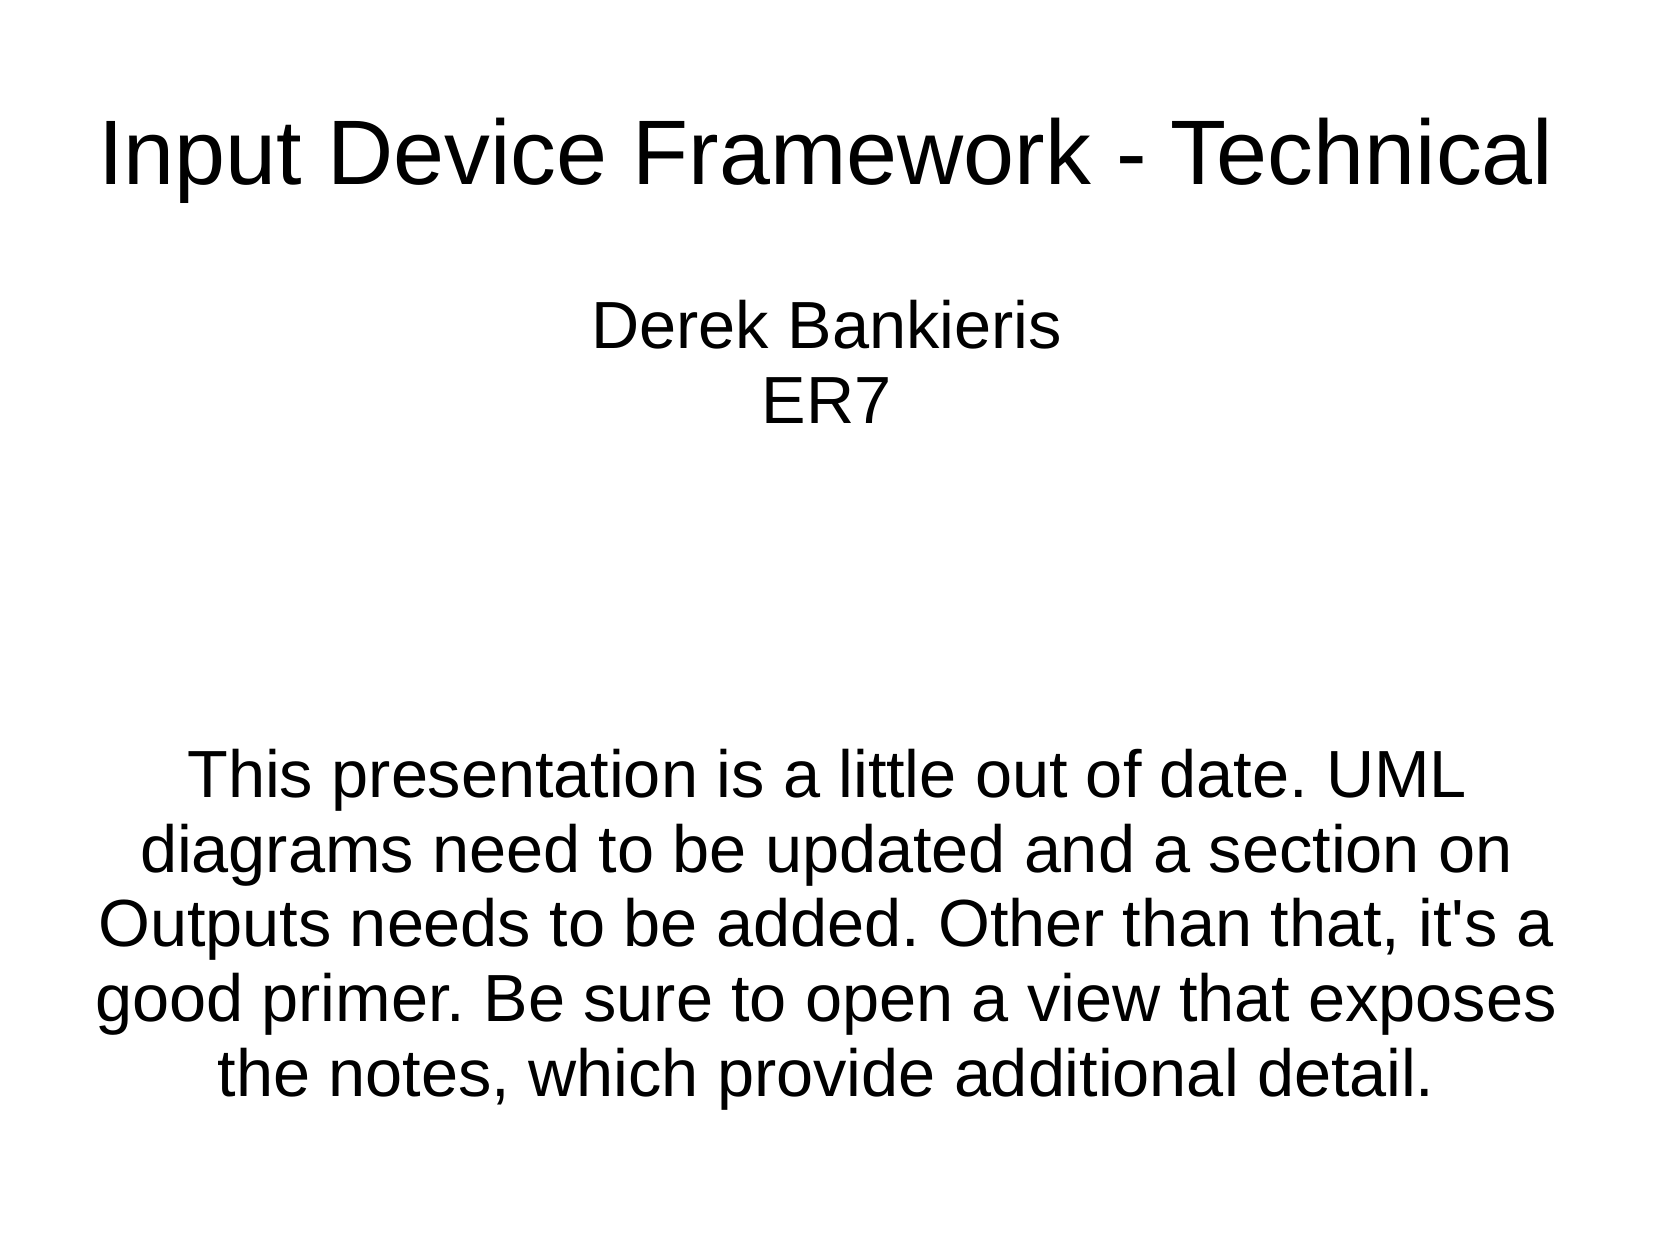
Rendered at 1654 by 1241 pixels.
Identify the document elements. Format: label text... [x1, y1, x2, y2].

subtitle Derek Bankieris ER7 This presentation is a little out of date. UML diagrams need to be updated and a section on Outputs needs to be added. Other than that, it's a good primer. Be sure to open a view that exposes the notes, which provide additional detail. [82, 288, 1571, 1111]
title Input Device Framework - Technical [82, 49, 1571, 257]
